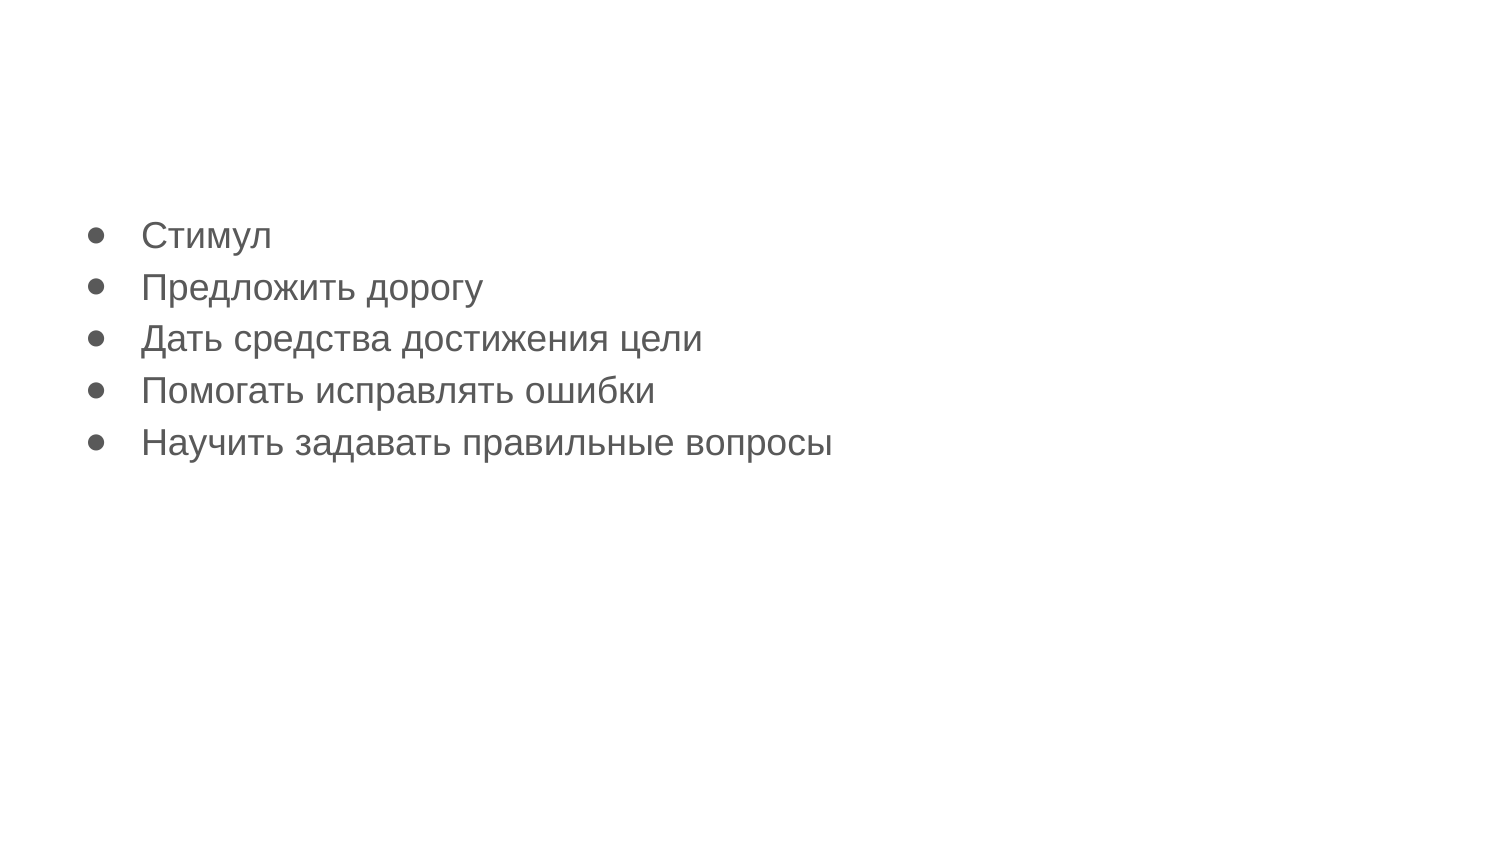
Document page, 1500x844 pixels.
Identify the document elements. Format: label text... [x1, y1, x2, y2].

list Стимул Предложить дорогу Дать средства достижения цели Помогать исправлять ошибки Научить задавать правильные вопросы [51, 189, 1449, 750]
